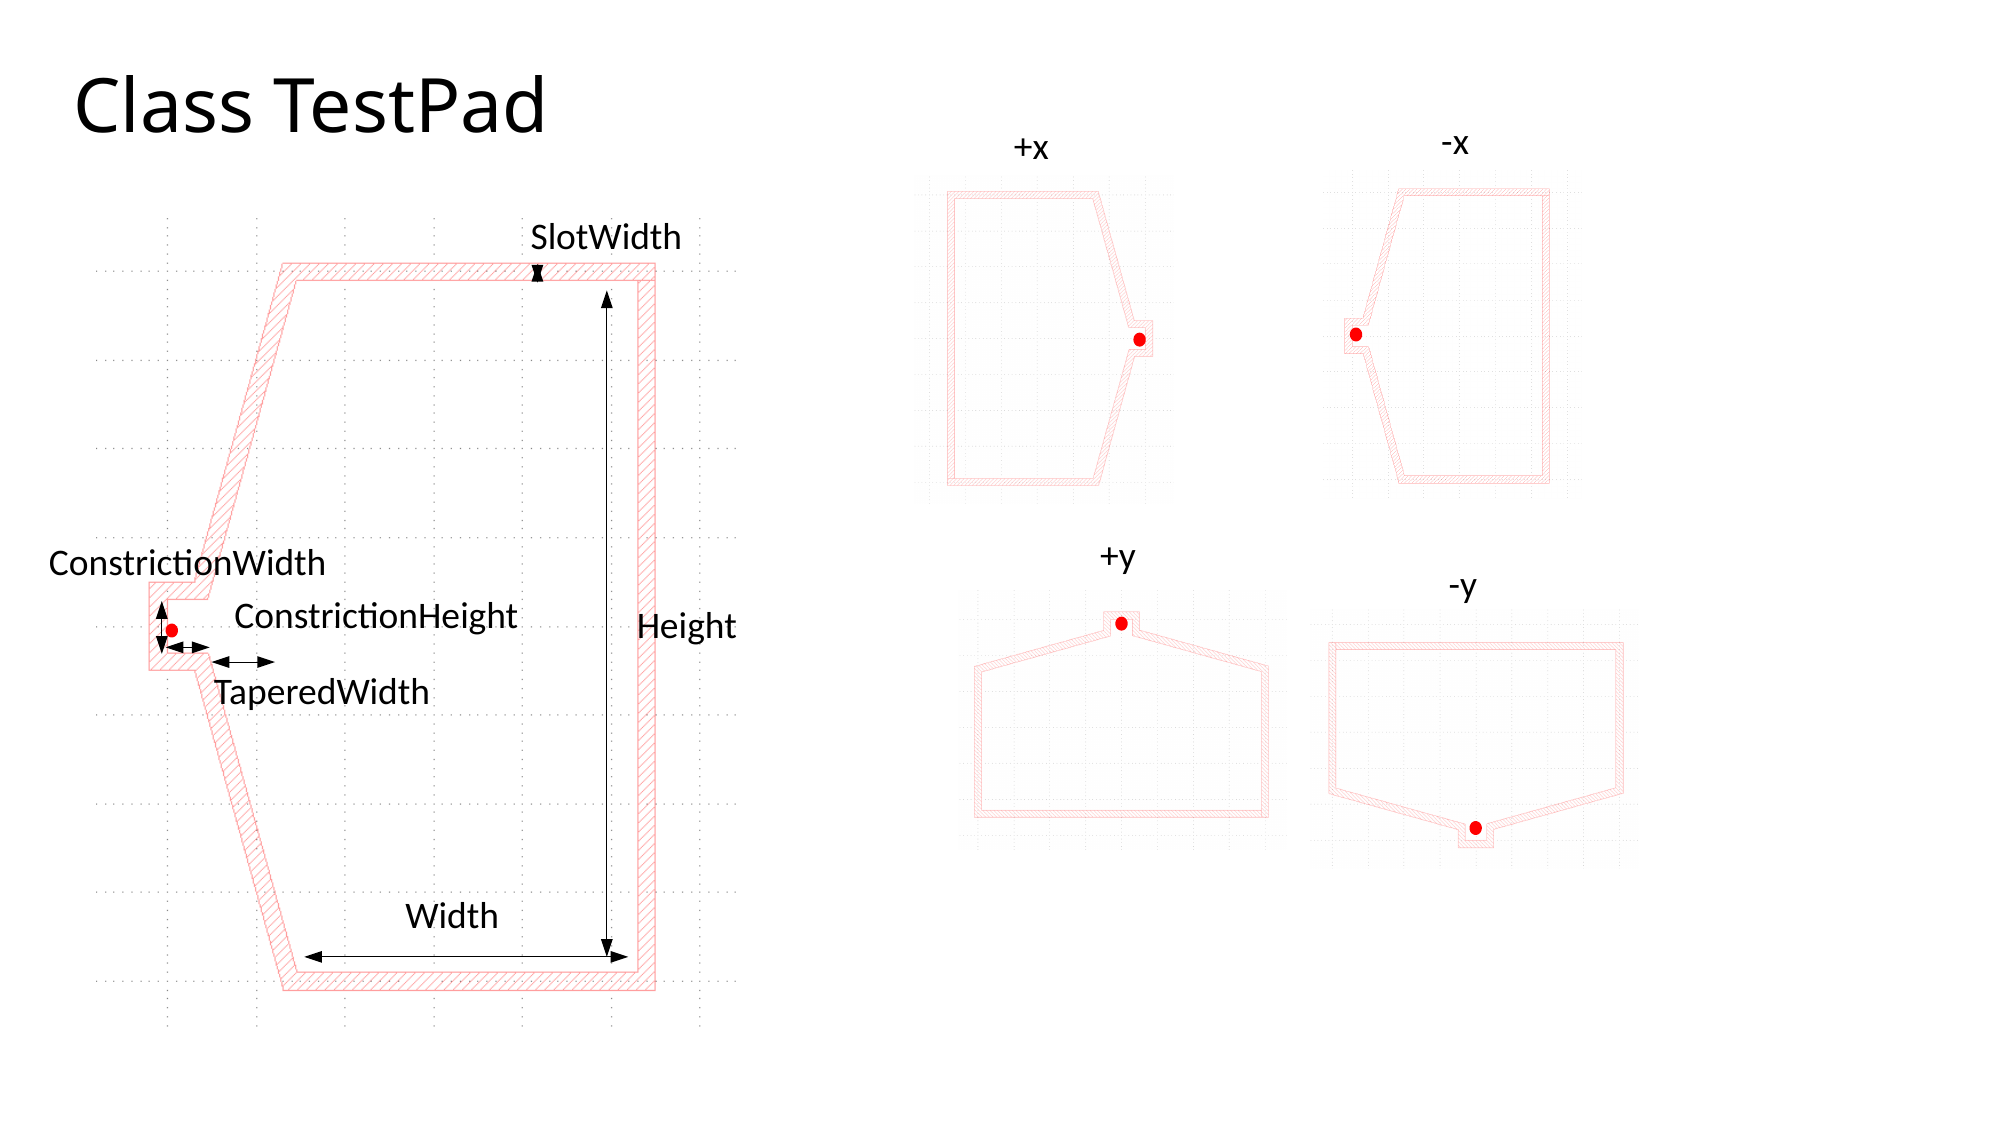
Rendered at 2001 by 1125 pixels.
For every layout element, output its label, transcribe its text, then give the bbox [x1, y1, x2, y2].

text_box Height [621, 593, 754, 654]
text_box -x [1426, 109, 1523, 170]
text_box +x [998, 114, 1096, 175]
text_box [1469, 821, 1482, 835]
text_box [1349, 327, 1363, 342]
text_box [1133, 332, 1146, 347]
picture [1310, 609, 1639, 869]
text_box -y [1433, 552, 1531, 609]
text_box TaperedWidth [199, 659, 449, 721]
text_box Width [390, 883, 516, 945]
text_box SlotWidth [515, 204, 700, 266]
text_box ConstrictionHeight [219, 583, 538, 645]
picture [96, 217, 737, 1030]
title Class TestPad [58, 0, 1784, 218]
text_box [1115, 616, 1128, 631]
text_box [165, 623, 178, 638]
picture [914, 175, 1174, 504]
picture [958, 591, 1287, 850]
picture [1323, 170, 1582, 499]
text_box ConstrictionWidth [33, 529, 346, 591]
text_box +y [1085, 523, 1182, 584]
